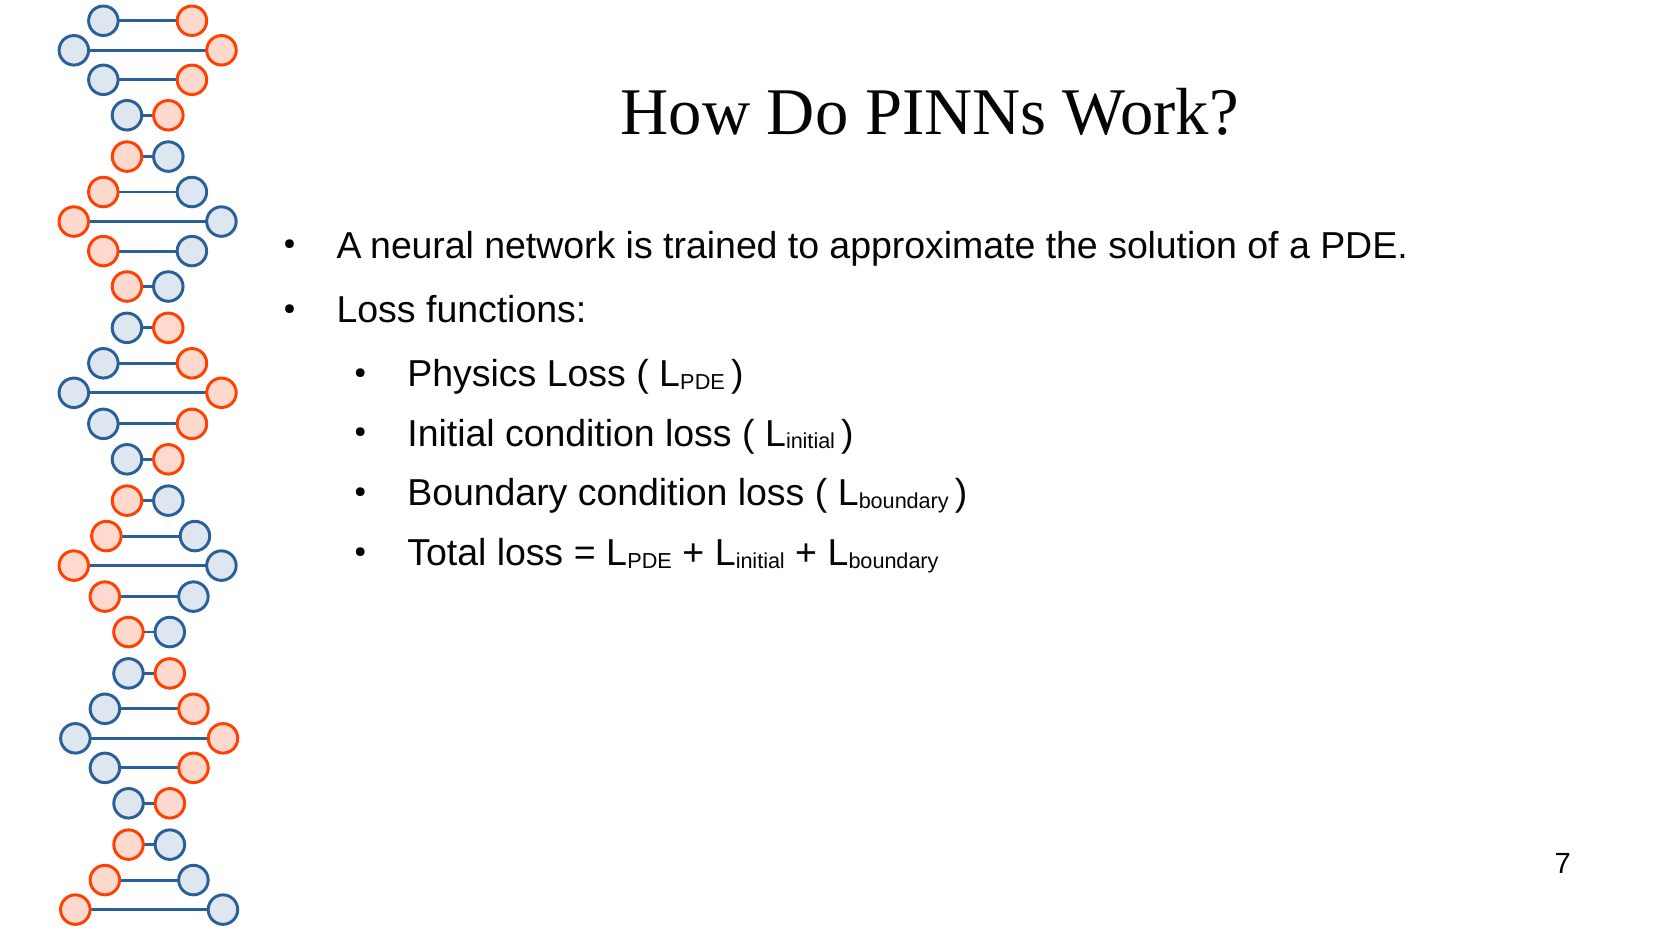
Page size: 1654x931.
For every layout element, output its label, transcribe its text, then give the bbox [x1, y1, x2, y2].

list A neural network is trained to approximate the solution of a PDE. Loss functions: Physics Loss ( LPDE ) Initial condition loss ( Linitial ) Boundary condition loss ( Lboundary ) Total loss = LPDE + Linitial + Lboundary [265, 224, 1595, 764]
title How Do PINNs Work? [265, 35, 1595, 189]
